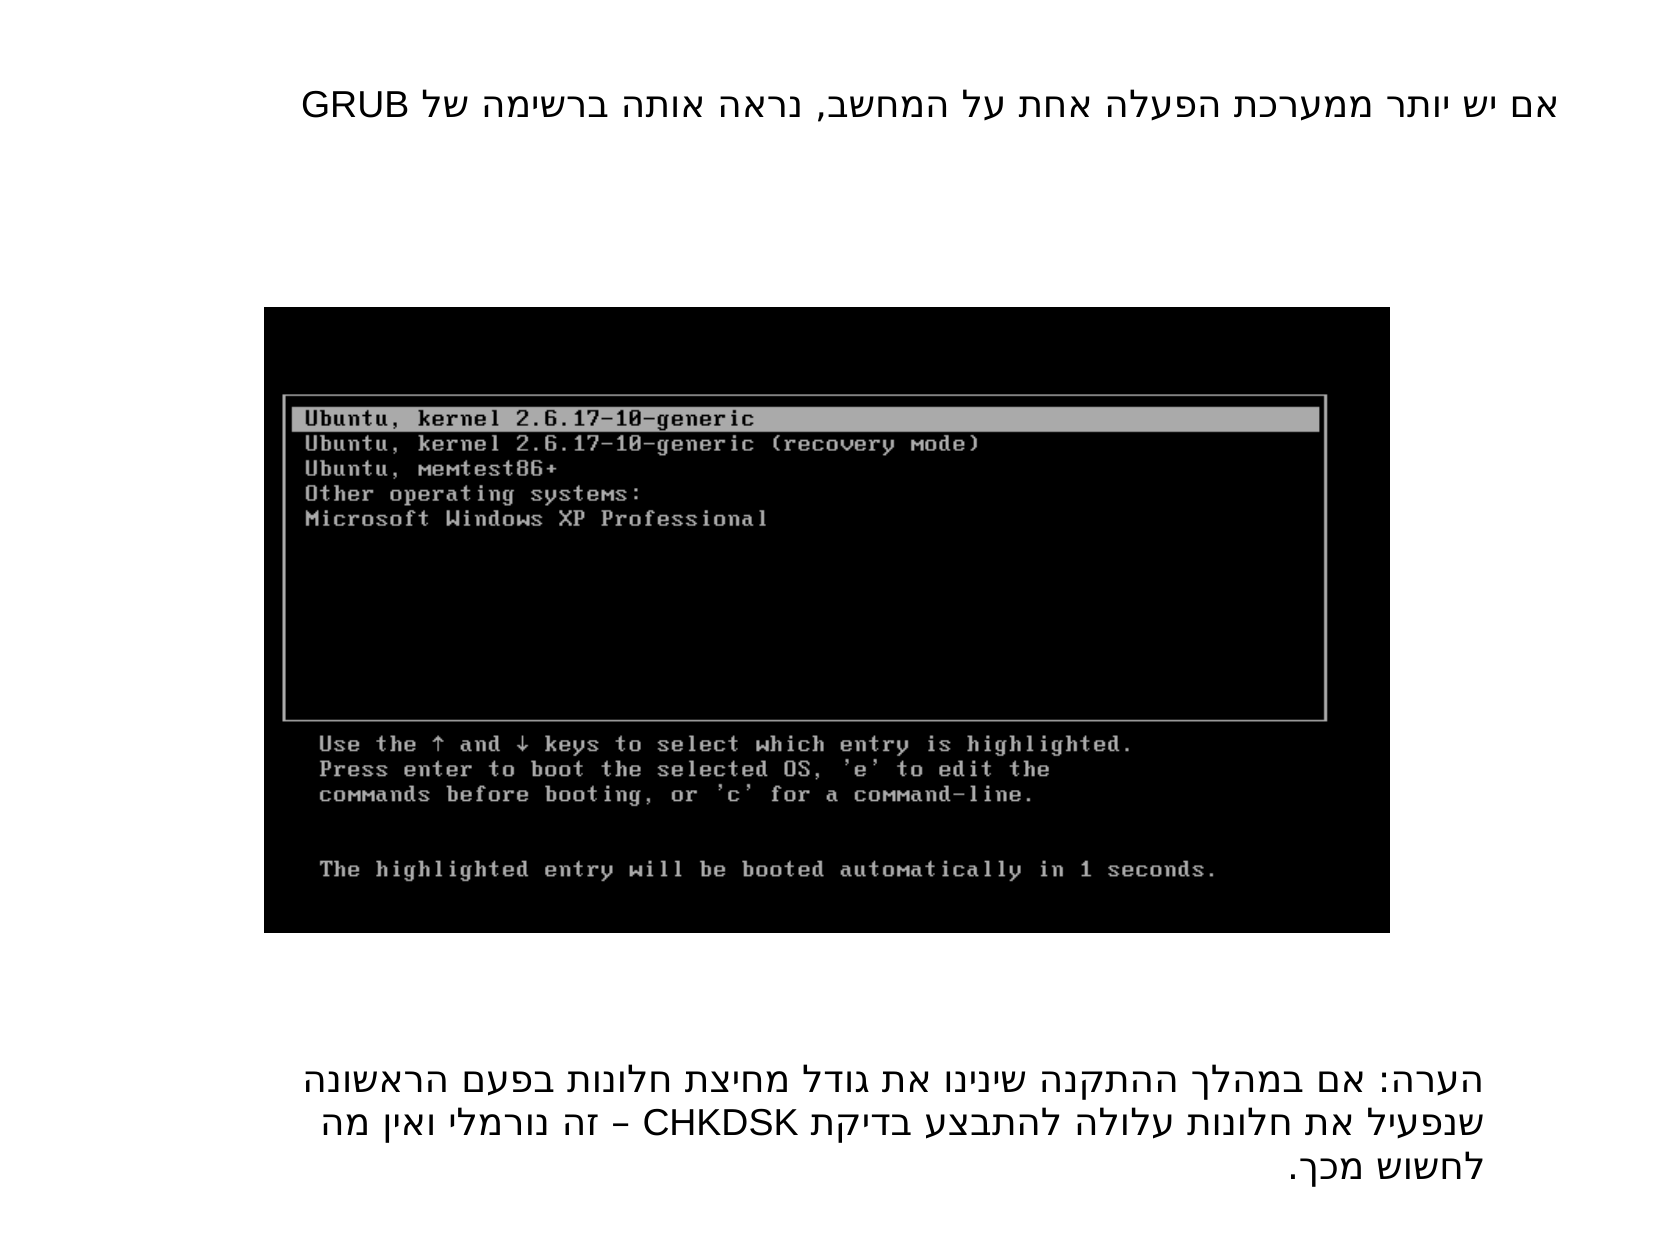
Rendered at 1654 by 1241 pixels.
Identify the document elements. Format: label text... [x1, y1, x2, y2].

text_box אם יש יותר ממערכת הפעלה אחת על המחשב, נראה אותה ברשימה של GRUB [225, 75, 1576, 136]
picture [264, 307, 1390, 933]
text_box הערה: אם במהלך ההתקנה שינינו את גודל מחיצת חלונות בפעם הראשונה שנפעיל את חלונות עלולה להתבצע בדיקת CHKDSK – זה נורמלי ואין מה לחשוש מכך. [187, 1050, 1501, 1203]
